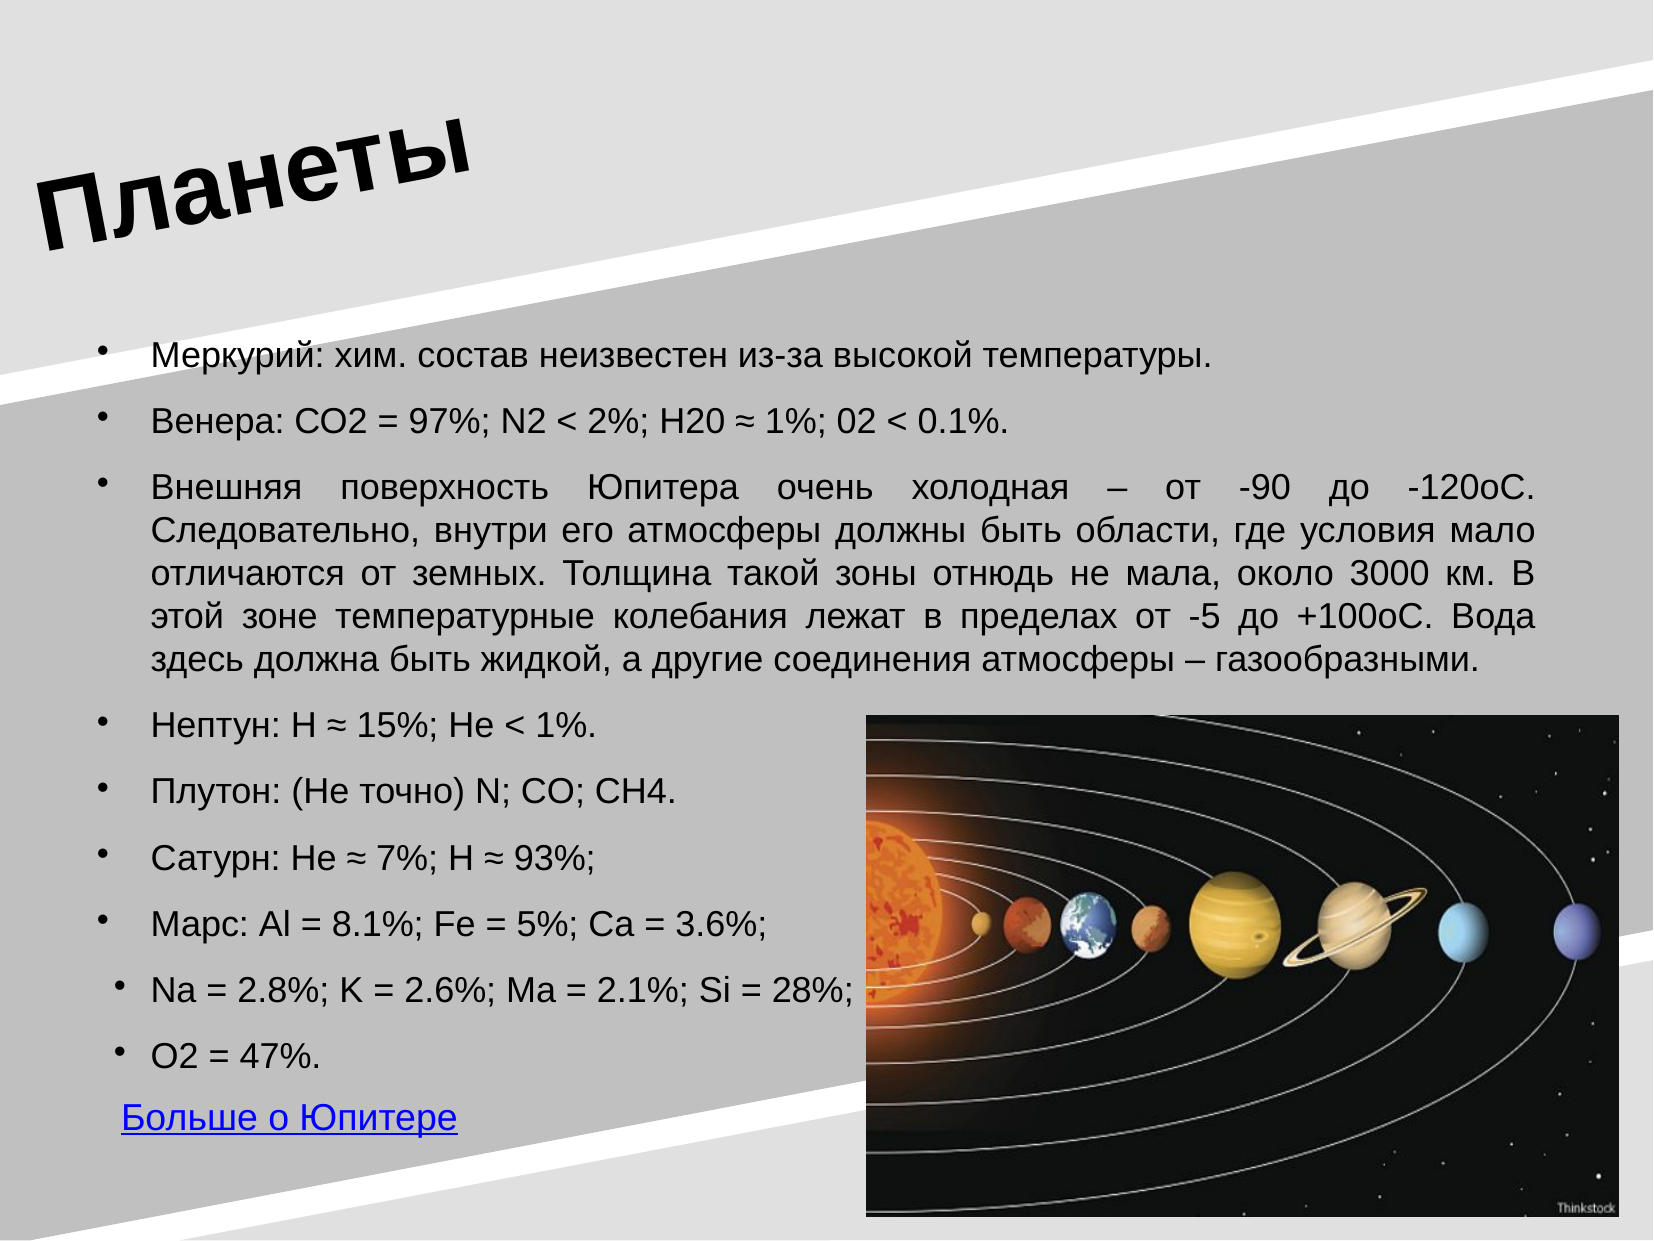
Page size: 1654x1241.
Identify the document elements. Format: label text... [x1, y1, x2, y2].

text_box Планеты [24, 0, 1472, 272]
text_box Меркурий: хим. состав неизвестен из-за высокой температуры. Венера: СО2 = 97%; N2 < 2%; H20 ≈ 1%; 02 < 0.1%. Внешняя поверхность Юпитера очень холодная – от -90 до -120оС. Следовательно, внутри его атмосферы должны быть области, где условия мало отличаются от земных. Толщина такой зоны отнюдь не мала, около 3000 км. В этой зоне температурные колебания лежат в пределах от -5 до +100оС. Вода здесь должна быть жидкой, а другие соединения атмосферы – газообразными. Нептун: H ≈ 15%; He < 1%. Плутон: (Не точно) N; CO; CH4. Сатурн: He ≈ 7%; H ≈ 93%; Марс: Al = 8.1%; Fe = 5%; Ca = 3.6%; Na = 2.8%; K = 2.6%; Ma = 2.1%; Si = 28%; O2 = 47%. [82, 331, 1537, 1087]
text_box Больше о Юпитере [106, 1085, 676, 1146]
picture [866, 715, 1619, 1217]
